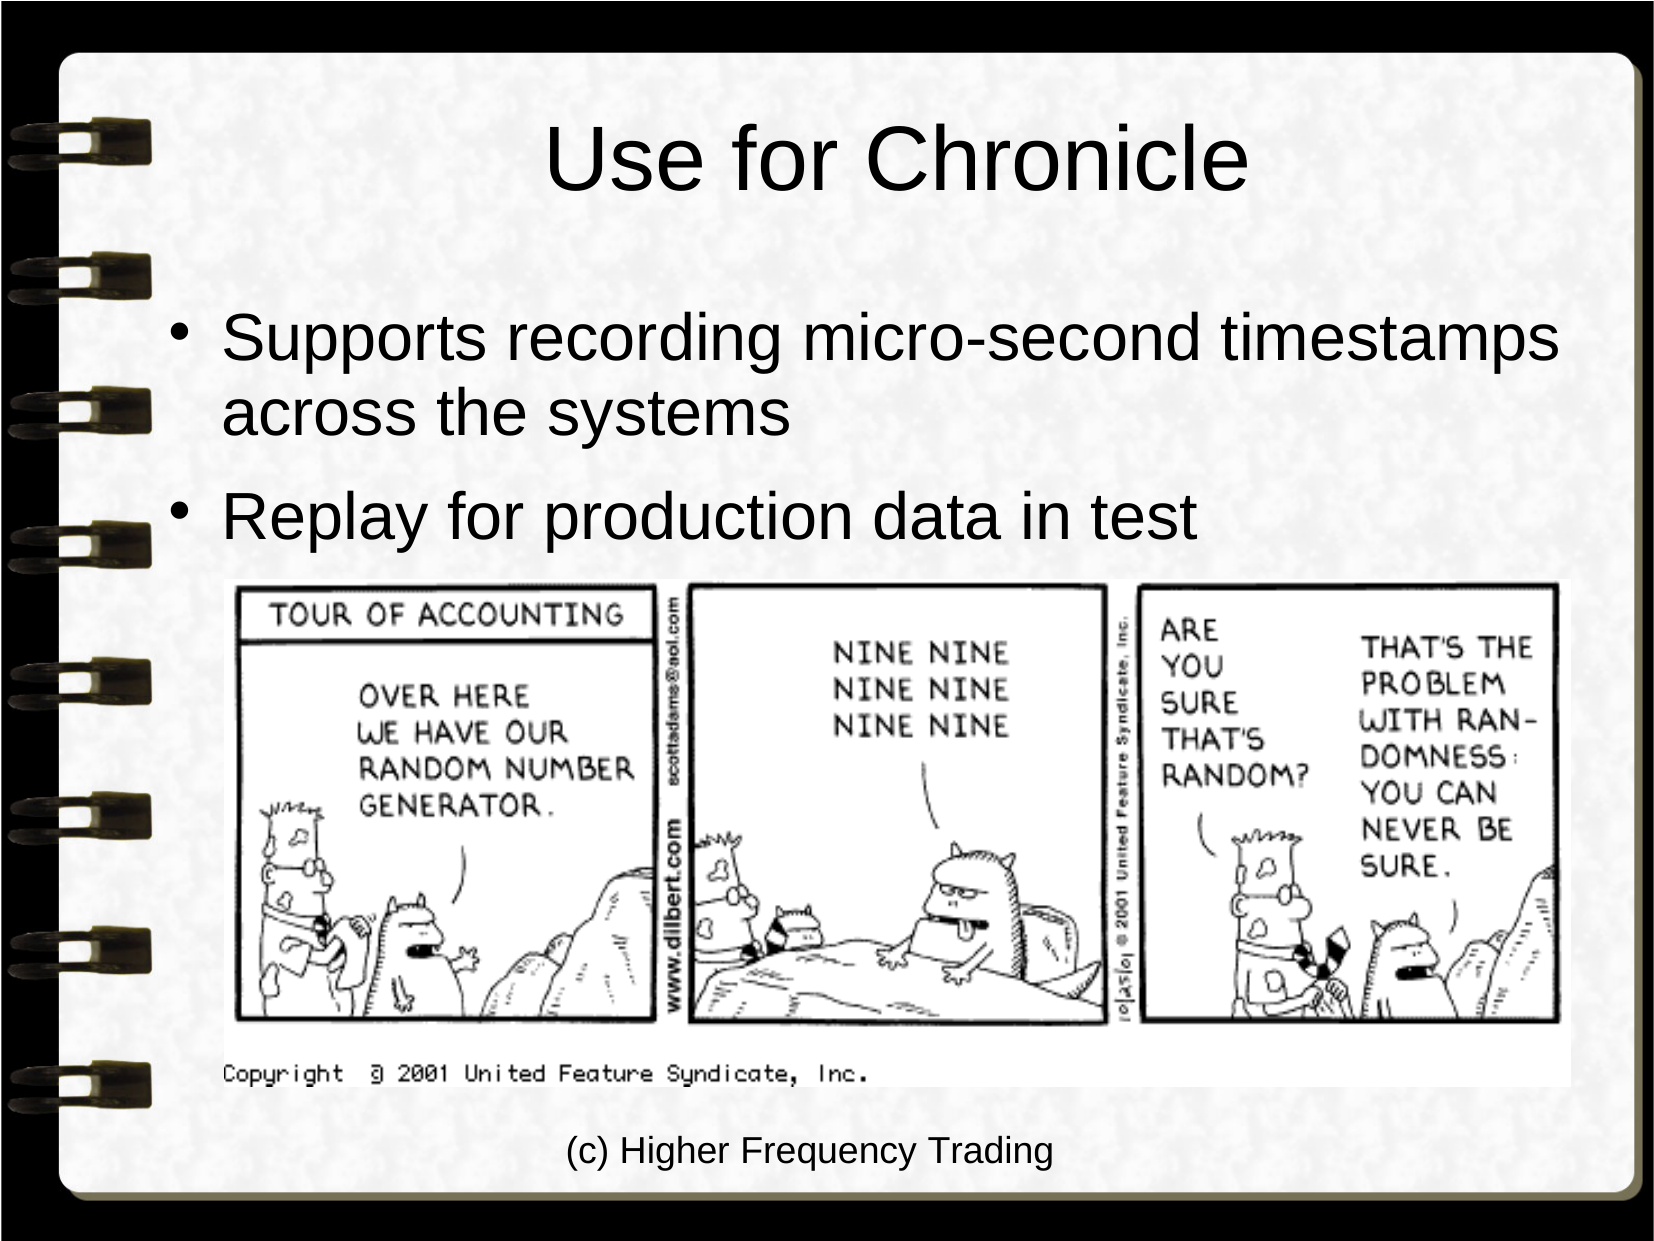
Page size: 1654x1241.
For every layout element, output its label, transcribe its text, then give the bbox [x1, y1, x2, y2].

title Use for Chronicle [153, 52, 1642, 260]
list Supports recording micro-second timestamps across the systems Replay for production data in test [151, 296, 1607, 1111]
picture [1, 1, 1654, 1241]
